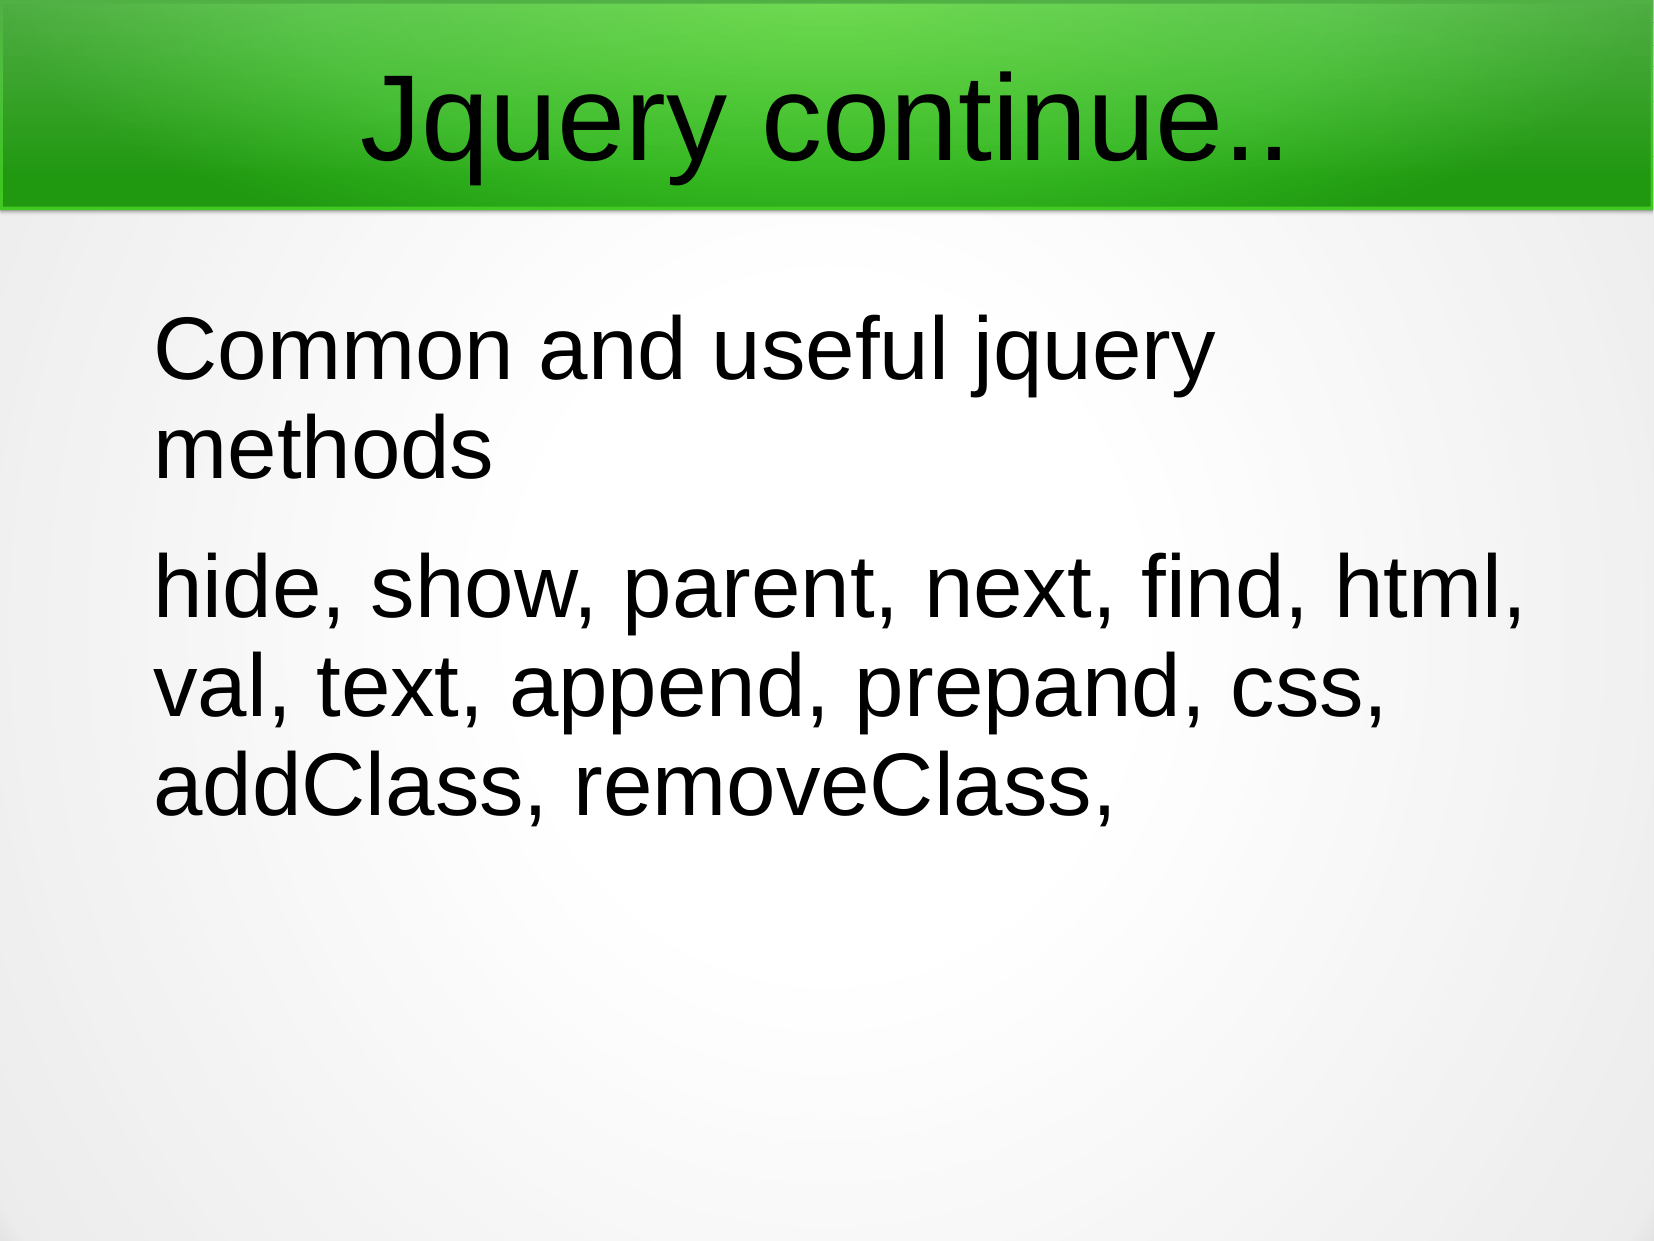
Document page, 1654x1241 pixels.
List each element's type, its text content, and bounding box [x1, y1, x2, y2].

list Common and useful jquery methods hide, show, parent, next, find, html, val, text, append, prepand, css, addClass, removeClass, [82, 299, 1571, 1019]
title Jquery continue.. [82, 47, 1571, 189]
